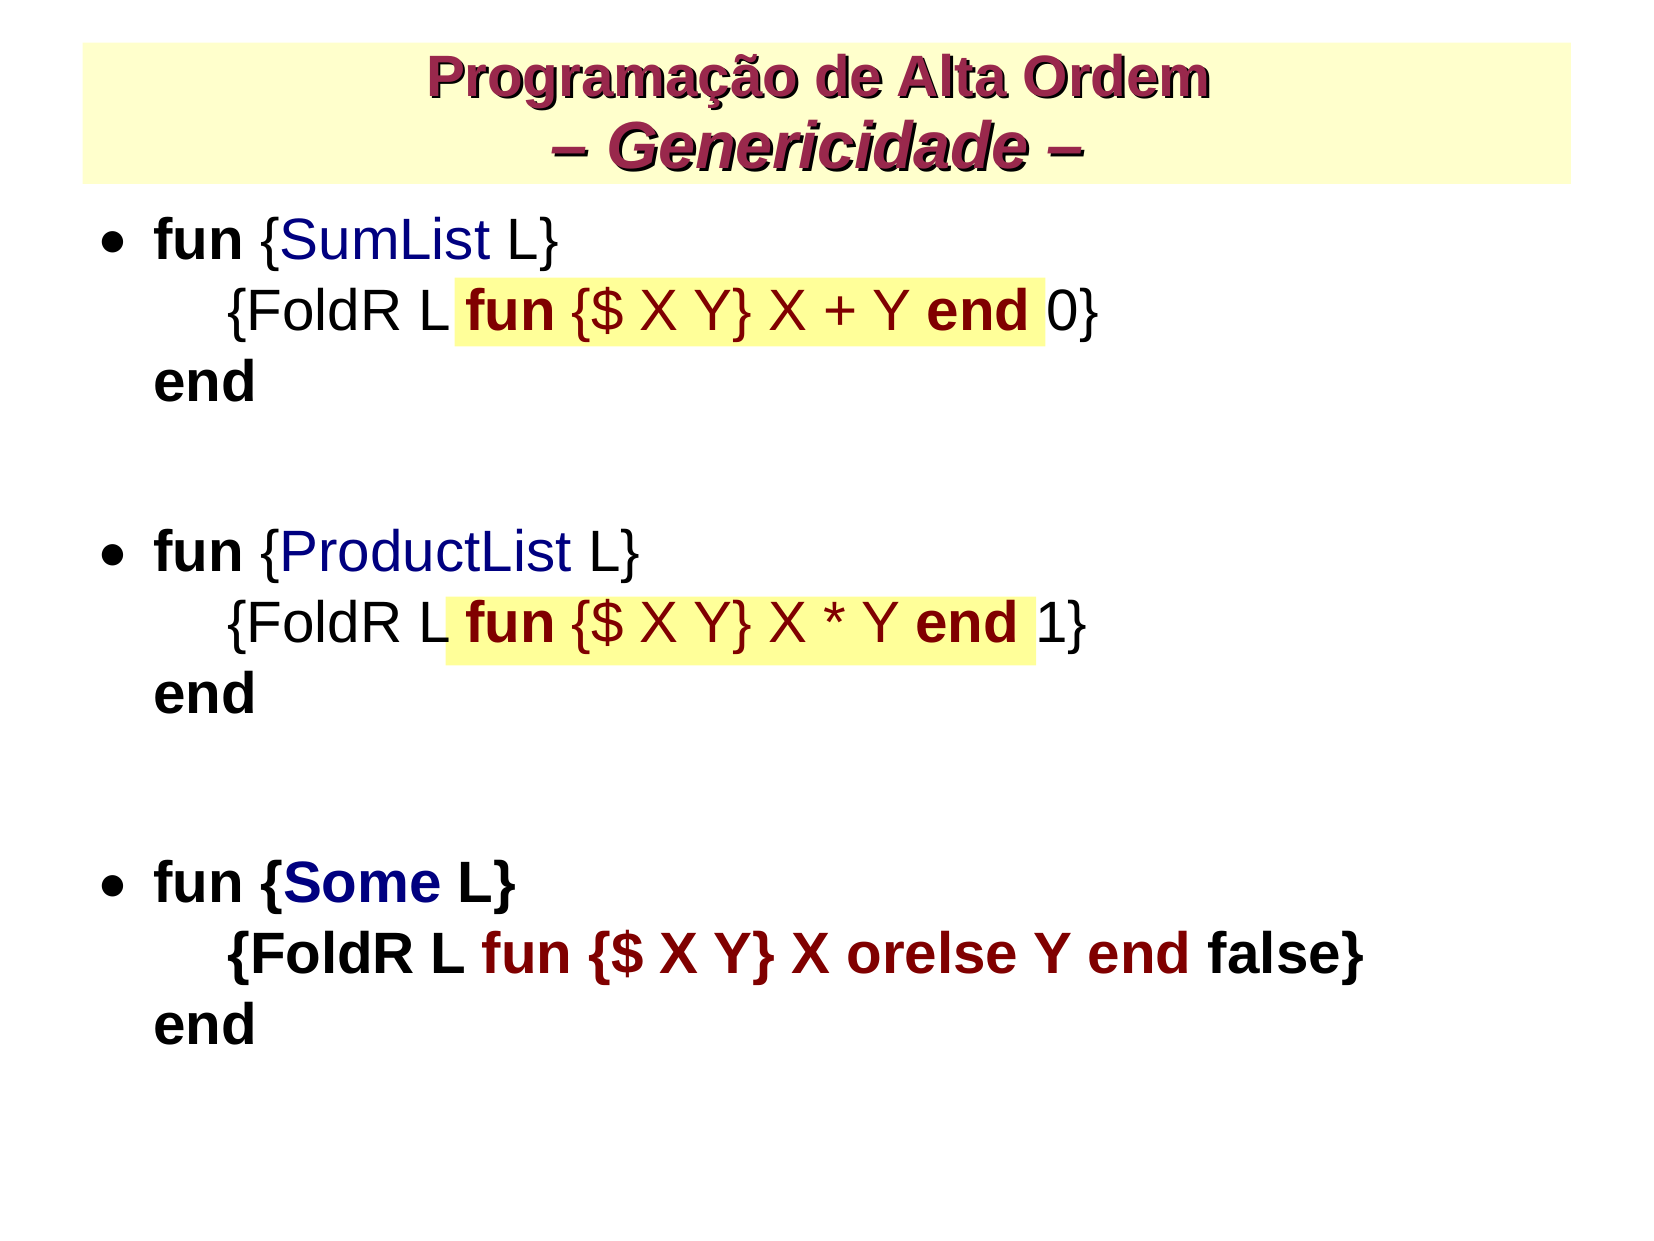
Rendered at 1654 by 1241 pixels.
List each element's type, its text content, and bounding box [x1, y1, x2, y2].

list fun {SumList L} {FoldR L fun {$ X Y} X + Y end 0} end fun {ProductList L} {FoldR L fun {$ X Y} X * Y end 1} end fun {Some L} {FoldR L fun {$ X Y} X orelse Y end false} end [82, 206, 1571, 1137]
title Programação de Alta Ordem – Genericidade – [82, 42, 1571, 184]
